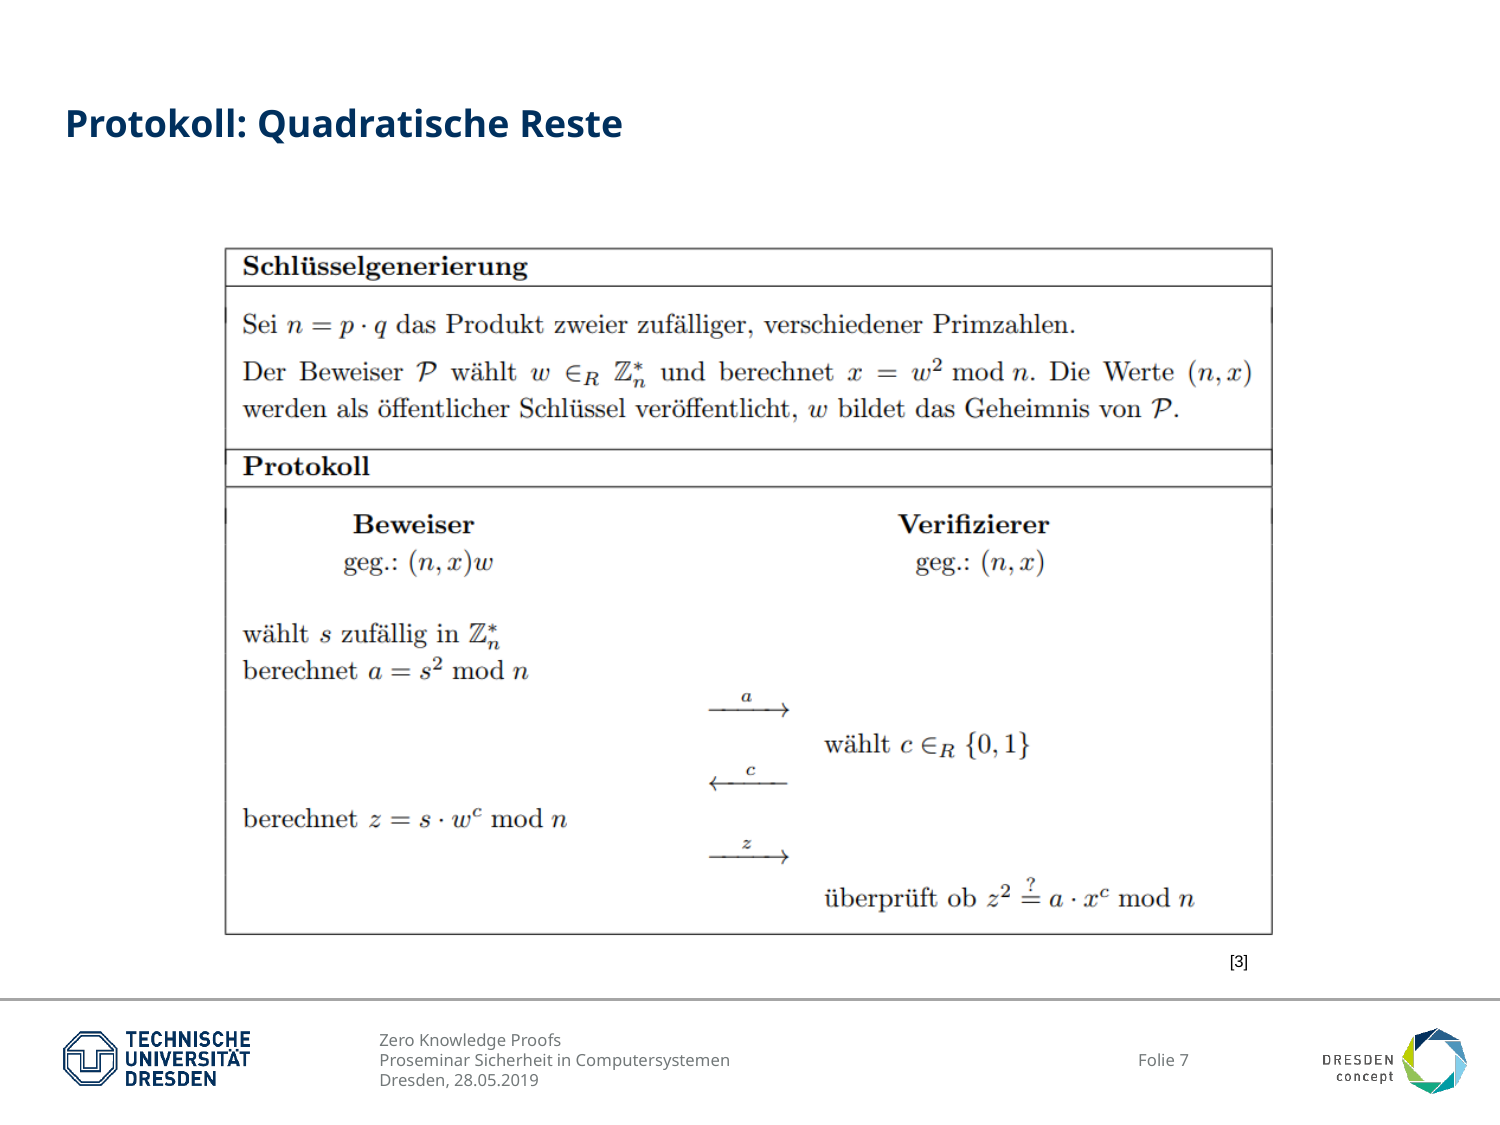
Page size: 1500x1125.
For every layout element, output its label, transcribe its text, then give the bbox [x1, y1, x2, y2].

text_box [3] [1215, 945, 1264, 979]
picture [63, 1031, 250, 1086]
title Protokoll: Quadratische Reste [64, 56, 1437, 190]
picture [1323, 1028, 1467, 1094]
picture [220, 243, 1280, 941]
